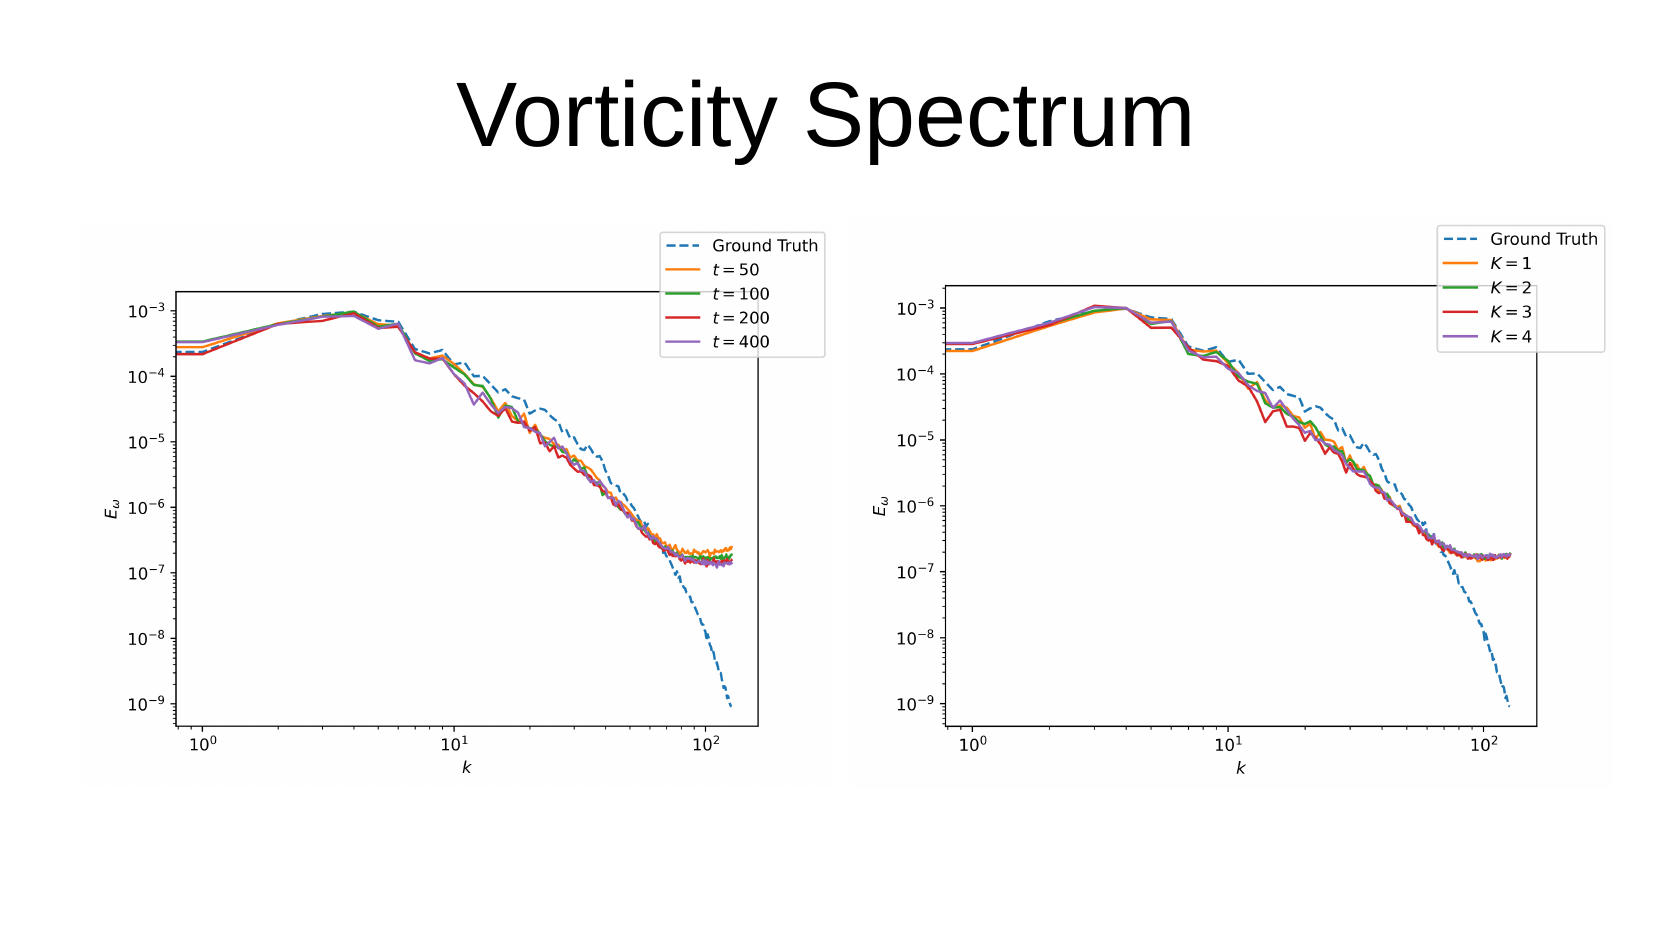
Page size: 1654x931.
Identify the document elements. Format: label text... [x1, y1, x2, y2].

title Vorticity Spectrum [82, 37, 1571, 193]
picture [82, 224, 833, 788]
picture [850, 217, 1613, 790]
